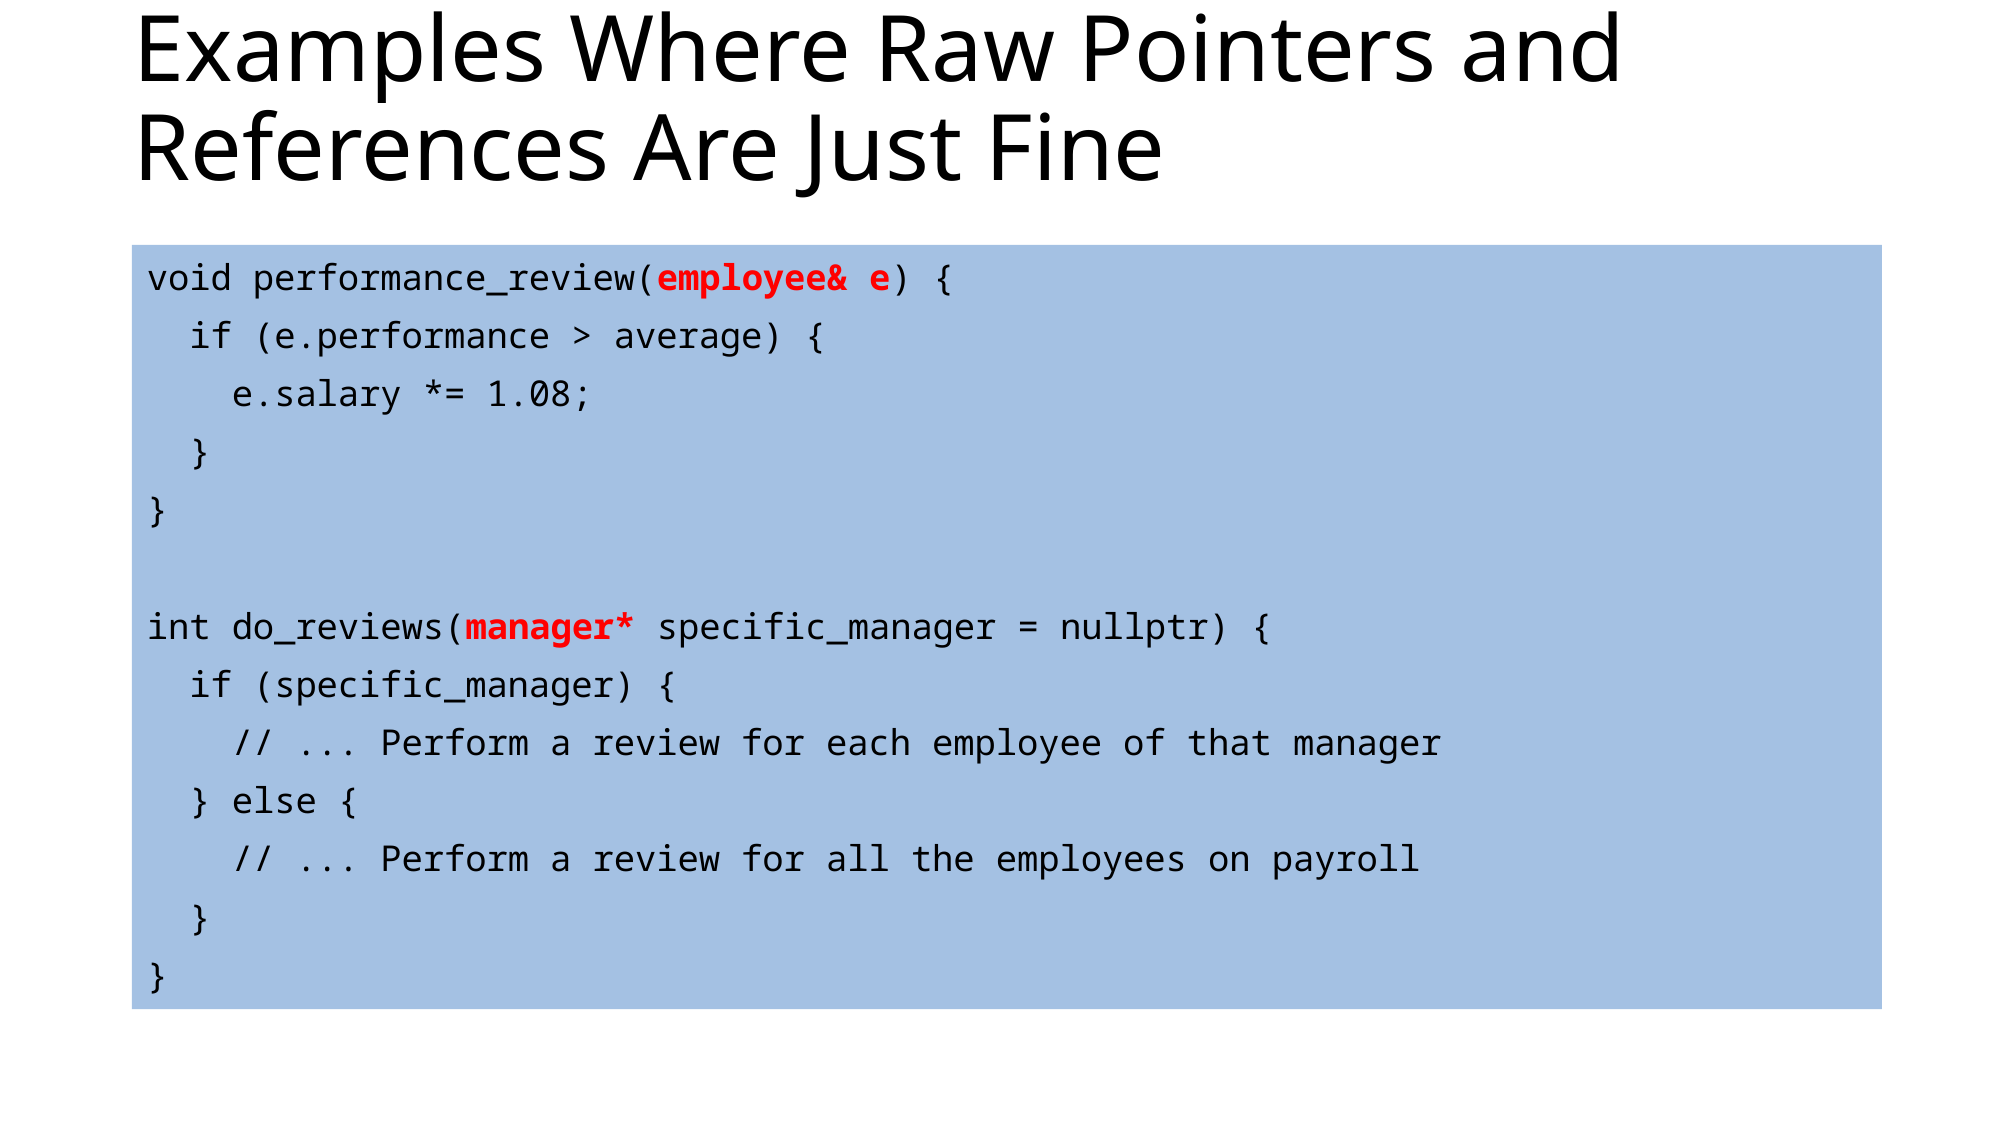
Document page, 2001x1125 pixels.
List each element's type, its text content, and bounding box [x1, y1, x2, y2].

list void performance_review(employee& e) { if (e.performance > average) { e.salary *= 1.08; } } int do_reviews(manager* specific_manager = nullptr) { if (specific_manager) { // ... Perform a review for each employee of that manager } else { // ... Perform a review for all the employees on payroll } } [131, 244, 1882, 1010]
title Examples Where Raw Pointers and References Are Just Fine [133, 90, 1867, 209]
